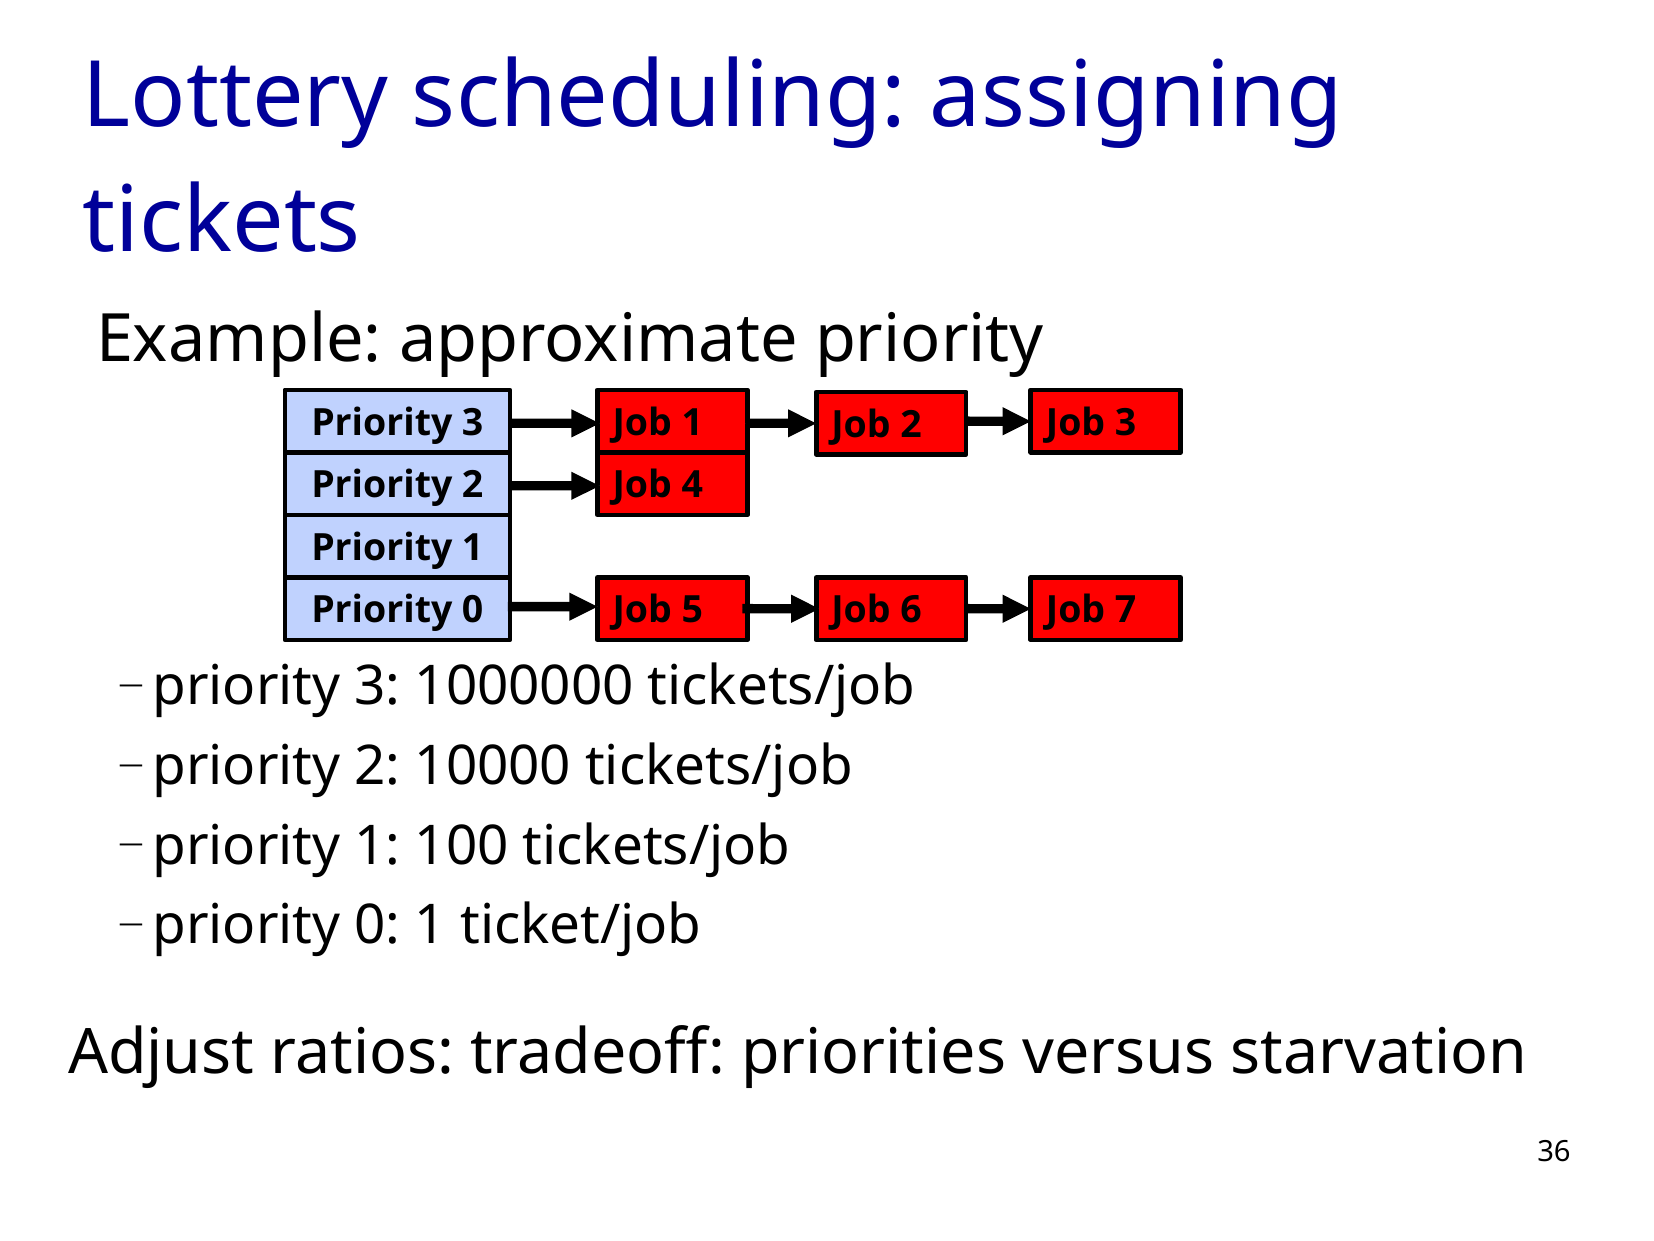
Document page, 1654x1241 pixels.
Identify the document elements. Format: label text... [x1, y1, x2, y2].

title Lottery scheduling: assigning tickets [82, 49, 1571, 257]
text_box Job 3 [1030, 389, 1181, 453]
text_box Priority 1 [284, 514, 510, 577]
text_box Priority 2 [284, 452, 510, 514]
text_box Job 2 [816, 392, 967, 455]
text_box Job 1 [597, 389, 748, 452]
text_box Job 6 [816, 577, 967, 640]
text_box Priority 0 [284, 577, 510, 640]
text_box Job 4 [597, 452, 748, 515]
list priority 3: 1000000 tickets/job priority 2: 10000 tickets/job priority 1: 100 tickets/job priority 0: 1 ticket/job Adjust ratios: tradeoff: priorities versus starvation [34, 650, 1546, 1141]
text_box Job 7 [1030, 577, 1181, 640]
text_box Job 5 [597, 577, 748, 640]
list Example: approximate priority [60, 290, 1571, 391]
text_box Priority 3 [284, 389, 510, 452]
